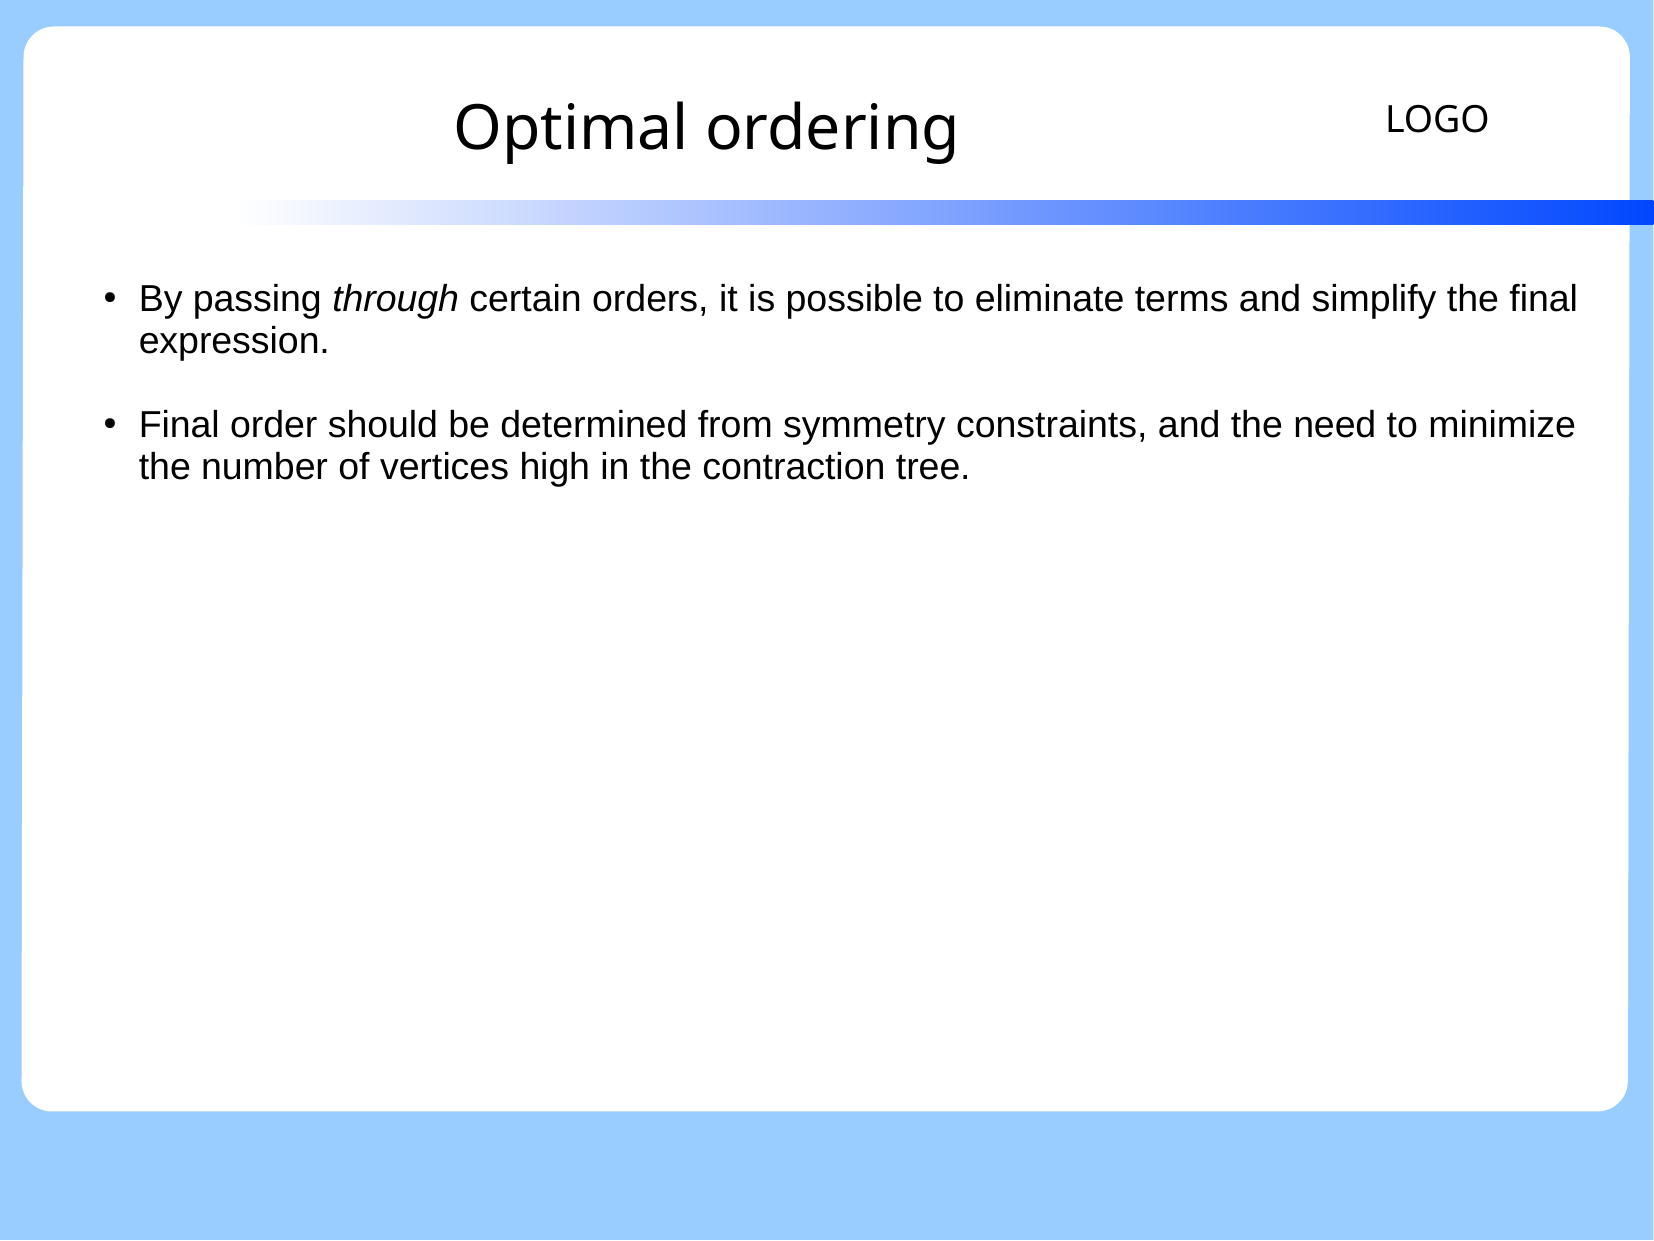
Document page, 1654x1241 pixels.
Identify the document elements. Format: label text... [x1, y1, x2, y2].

picture [1382, 29, 1556, 195]
title Optimal ordering [82, 49, 1332, 201]
text_box By passing through certain orders, it is possible to eliminate terms and simplify the final expression. Final order should be determined from symmetry constraints, and the need to minimize the number of vertices high in the contraction tree. [88, 270, 1610, 1041]
